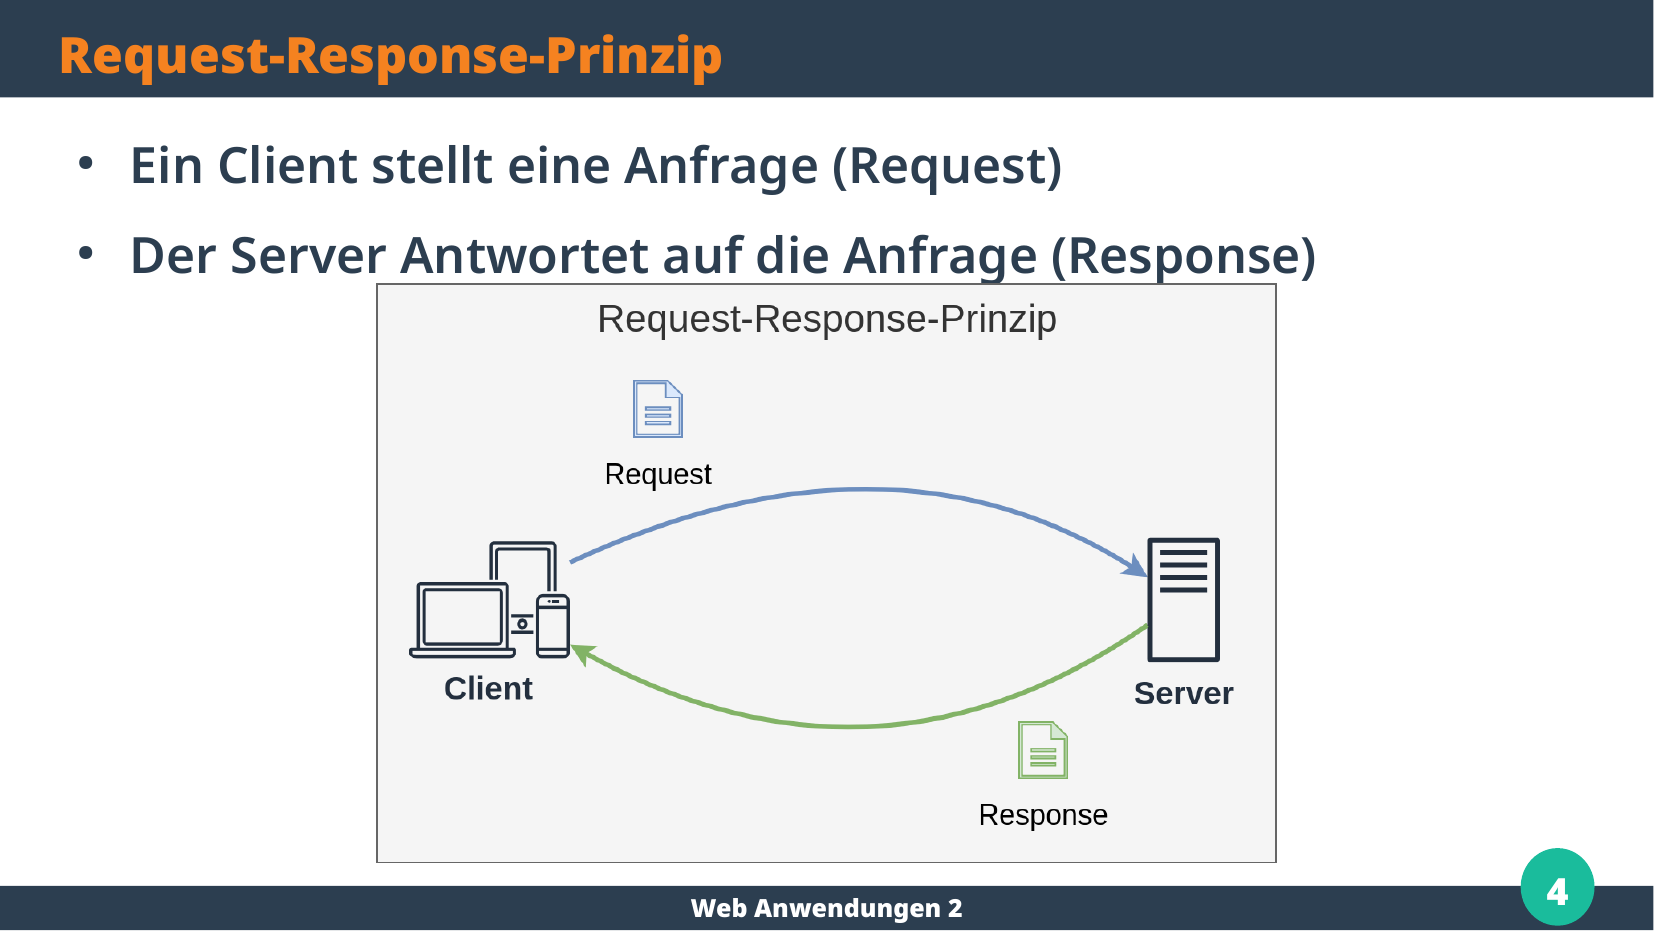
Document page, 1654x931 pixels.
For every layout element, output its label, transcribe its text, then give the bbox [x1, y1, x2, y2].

picture [376, 283, 1278, 863]
list Ein Client stellt eine Anfrage (Request) Der Server Antwortet auf die Anfrage (Response) [59, 129, 1595, 864]
title Request-Response-Prinzip [59, 8, 1595, 89]
